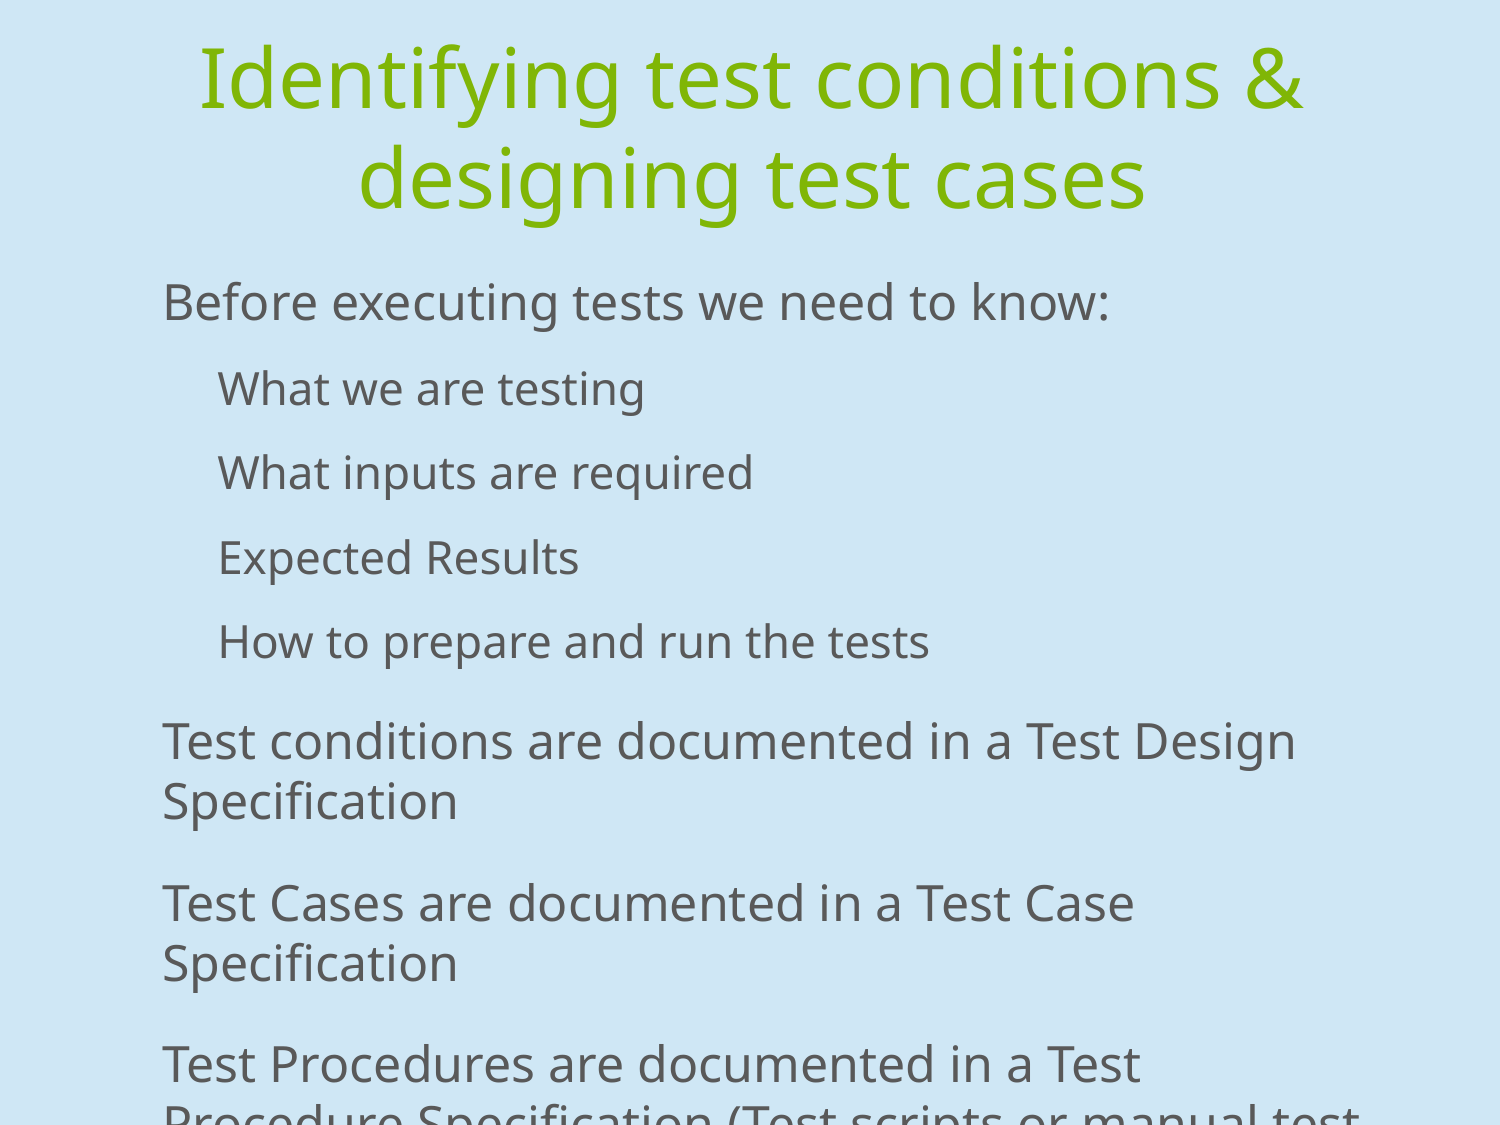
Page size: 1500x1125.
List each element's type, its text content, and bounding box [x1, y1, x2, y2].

title Identifying test conditions & designing test cases [20, 17, 1485, 237]
list Before executing tests we need to know: What we are testing What inputs are required Expected Results How to prepare and run the tests Test conditions are documented in a Test Design Specification Test Cases are documented in a Test Case Specification Test Procedures are documented in a Test Procedure Specification (Test scripts or manual test scripts) [90, 262, 1410, 975]
